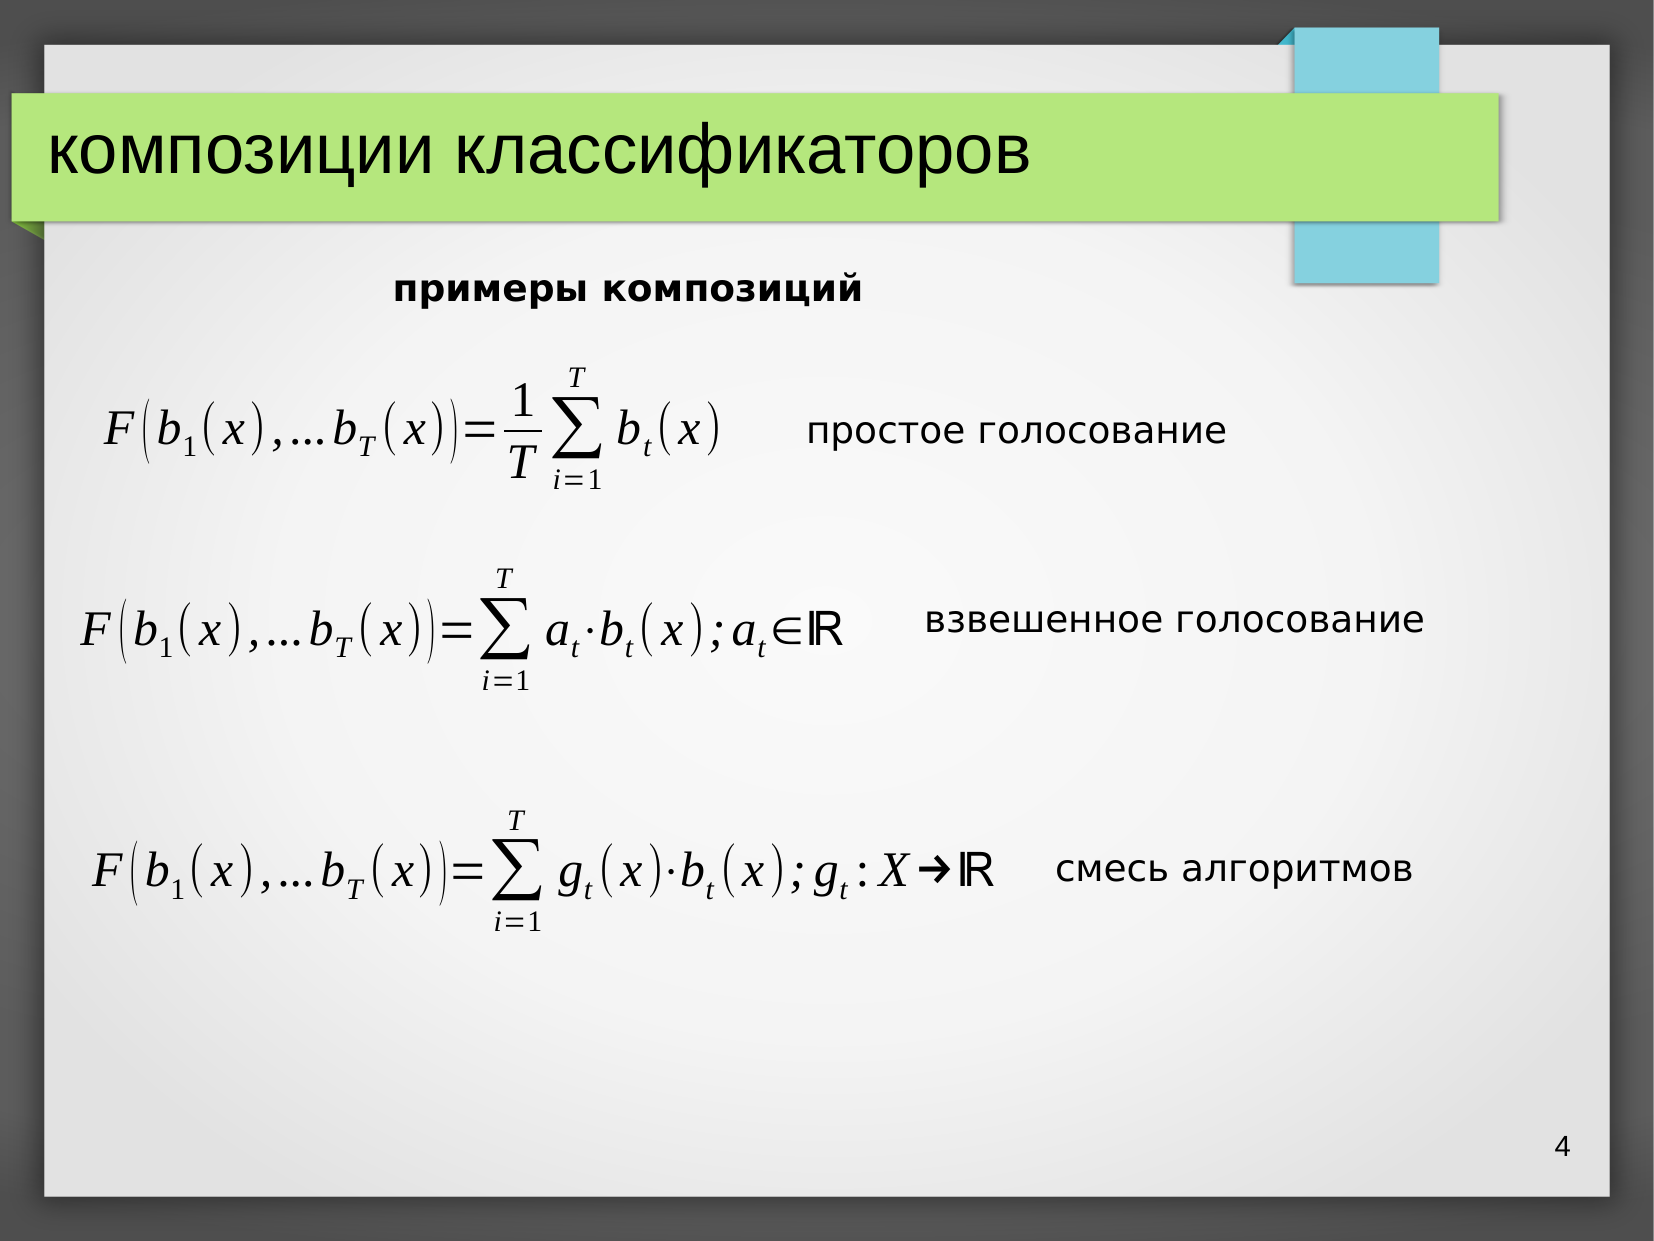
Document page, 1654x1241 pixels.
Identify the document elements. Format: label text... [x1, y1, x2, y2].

text_box простое голосование [791, 401, 1441, 460]
text_box взвешенное голосование [909, 590, 1536, 673]
picture [0, 0, 1654, 1241]
text_box смесь алгоритмов [1040, 839, 1441, 898]
chart [70, 561, 853, 697]
chart [94, 360, 729, 497]
title композиции классификаторов [47, 109, 1501, 189]
chart [82, 803, 1003, 939]
text_box примеры композиций [377, 259, 910, 319]
